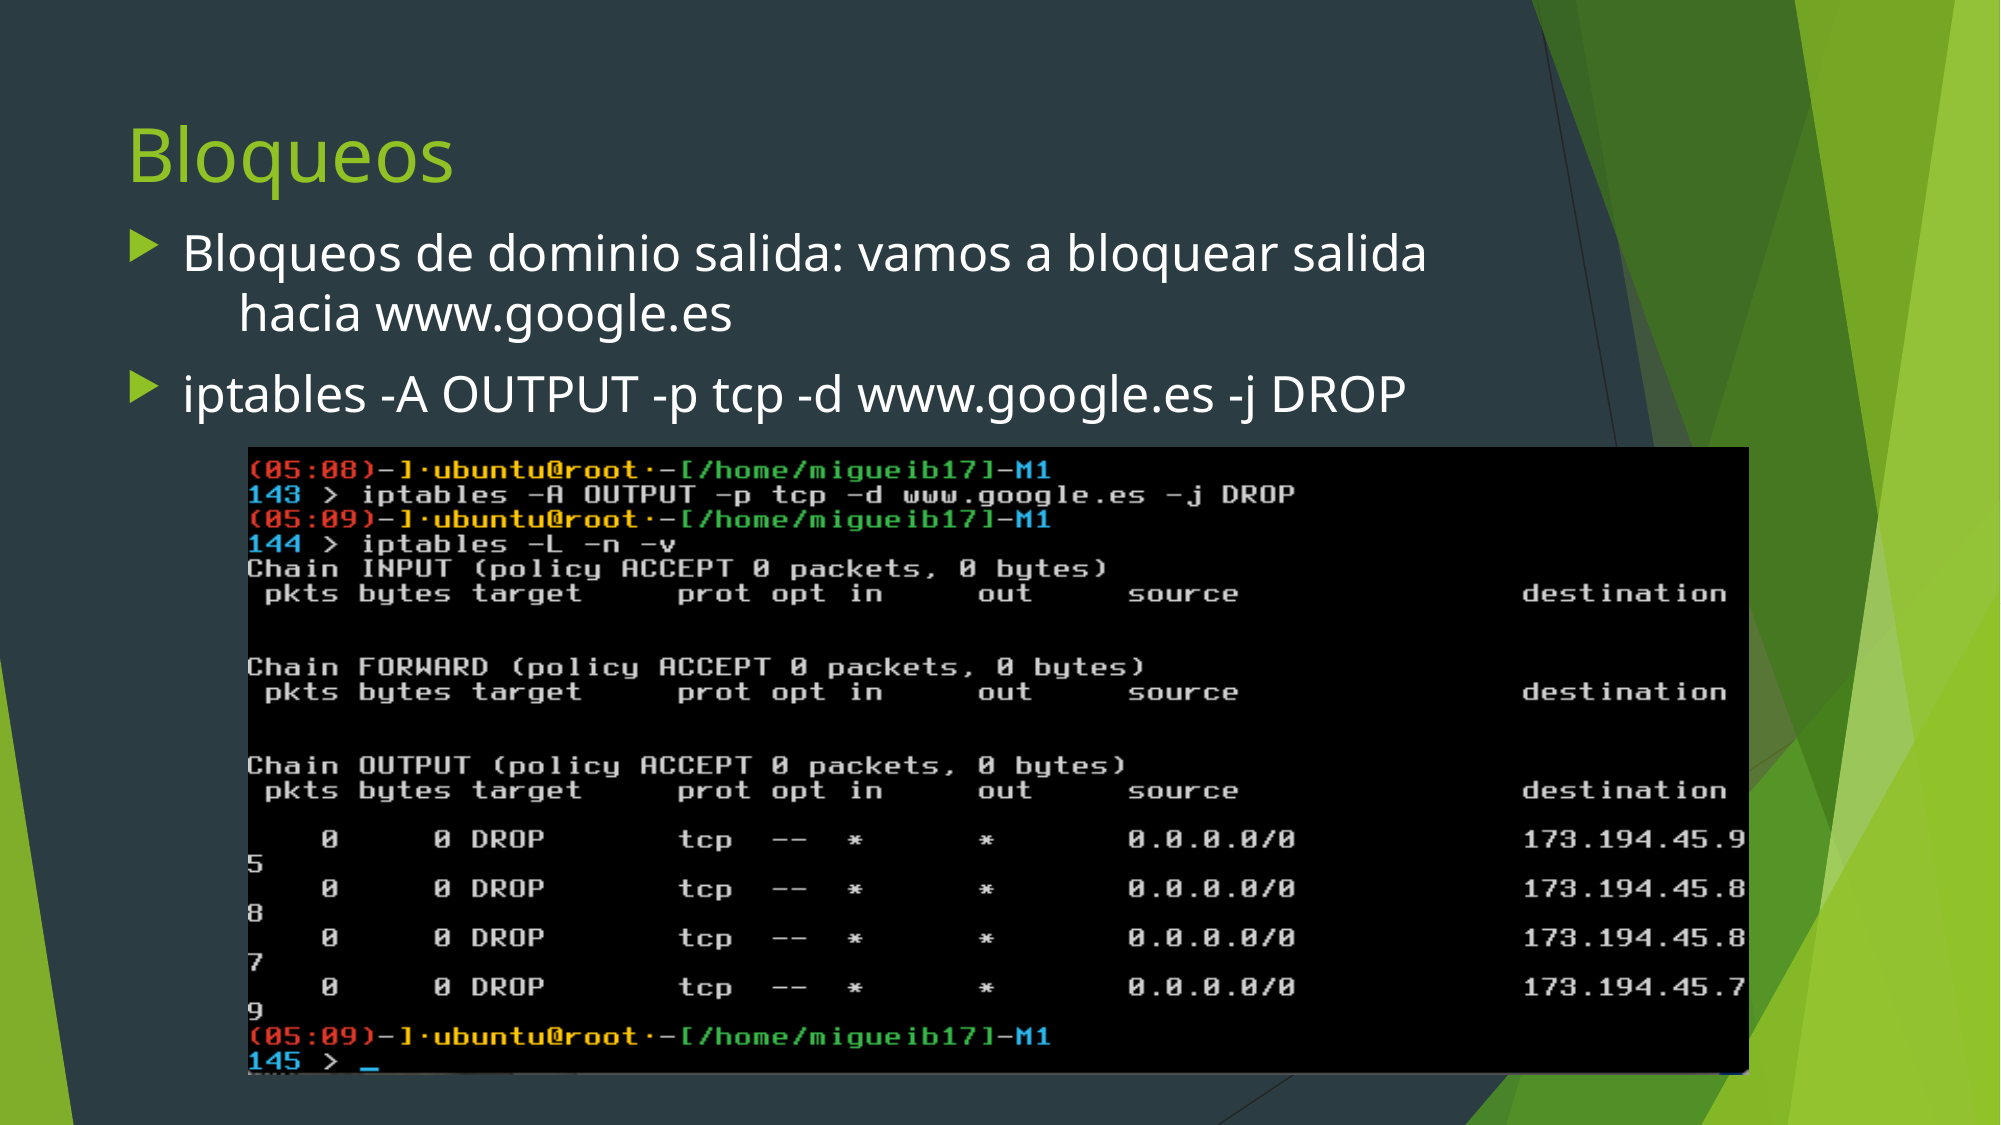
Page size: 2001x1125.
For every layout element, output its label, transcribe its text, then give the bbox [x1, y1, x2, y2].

list Bloqueos de dominio salida: vamos a bloquear salida hacia www.google.es iptables -A OUTPUT -p tcp -d www.google.es -j DROP [111, 213, 1522, 851]
picture [248, 447, 1749, 1075]
title Bloqueos [111, 99, 1522, 213]
